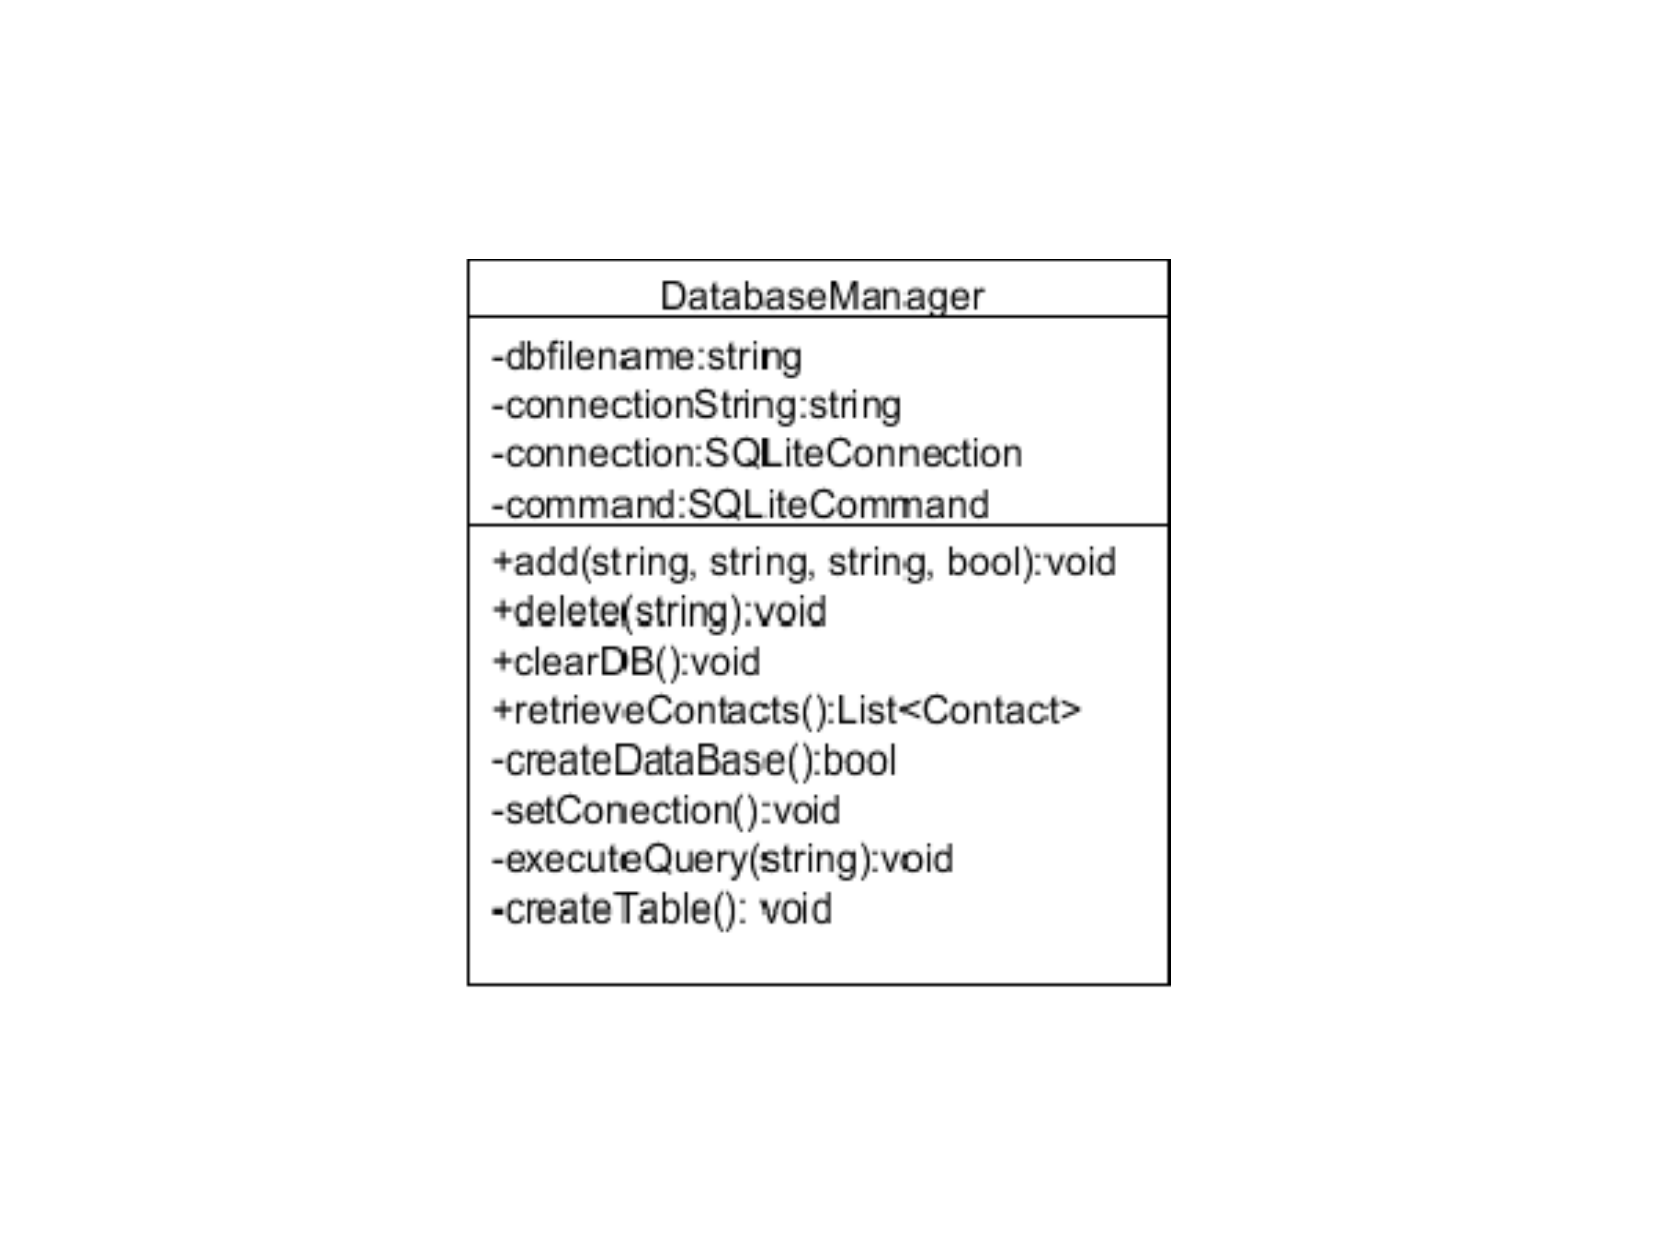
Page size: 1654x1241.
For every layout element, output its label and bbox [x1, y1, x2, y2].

picture [465, 259, 1171, 991]
